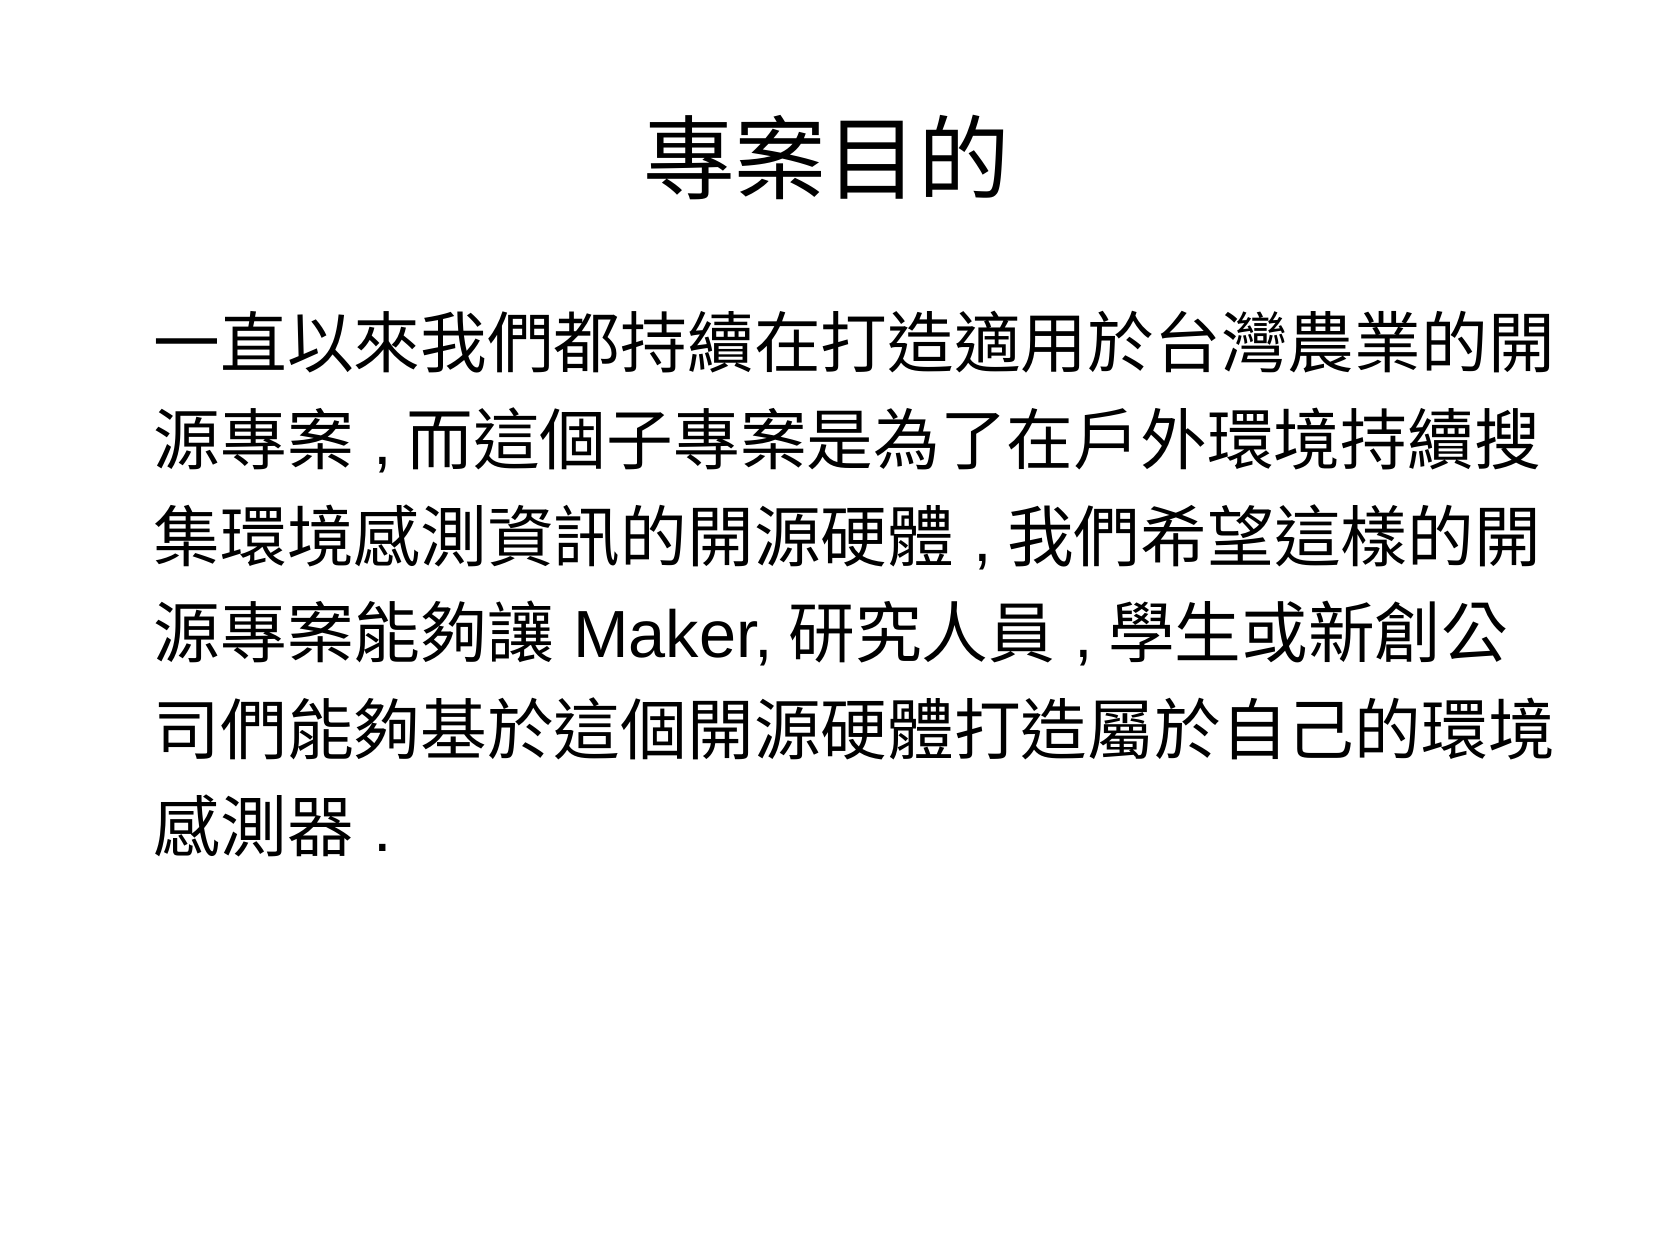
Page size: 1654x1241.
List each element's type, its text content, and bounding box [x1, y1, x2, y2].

title 專案目的 [82, 49, 1571, 257]
list 一直以來我們都持續在打造適用於台灣農業的開源專案,而這個子專案是為了在戶外環境持續搜集環境感測資訊的開源硬體,我們希望這樣的開源專案能夠讓Maker,研究人員,學生或新創公司們能夠基於這個開源硬體打造屬於自己的環境感測器. [82, 290, 1571, 1010]
